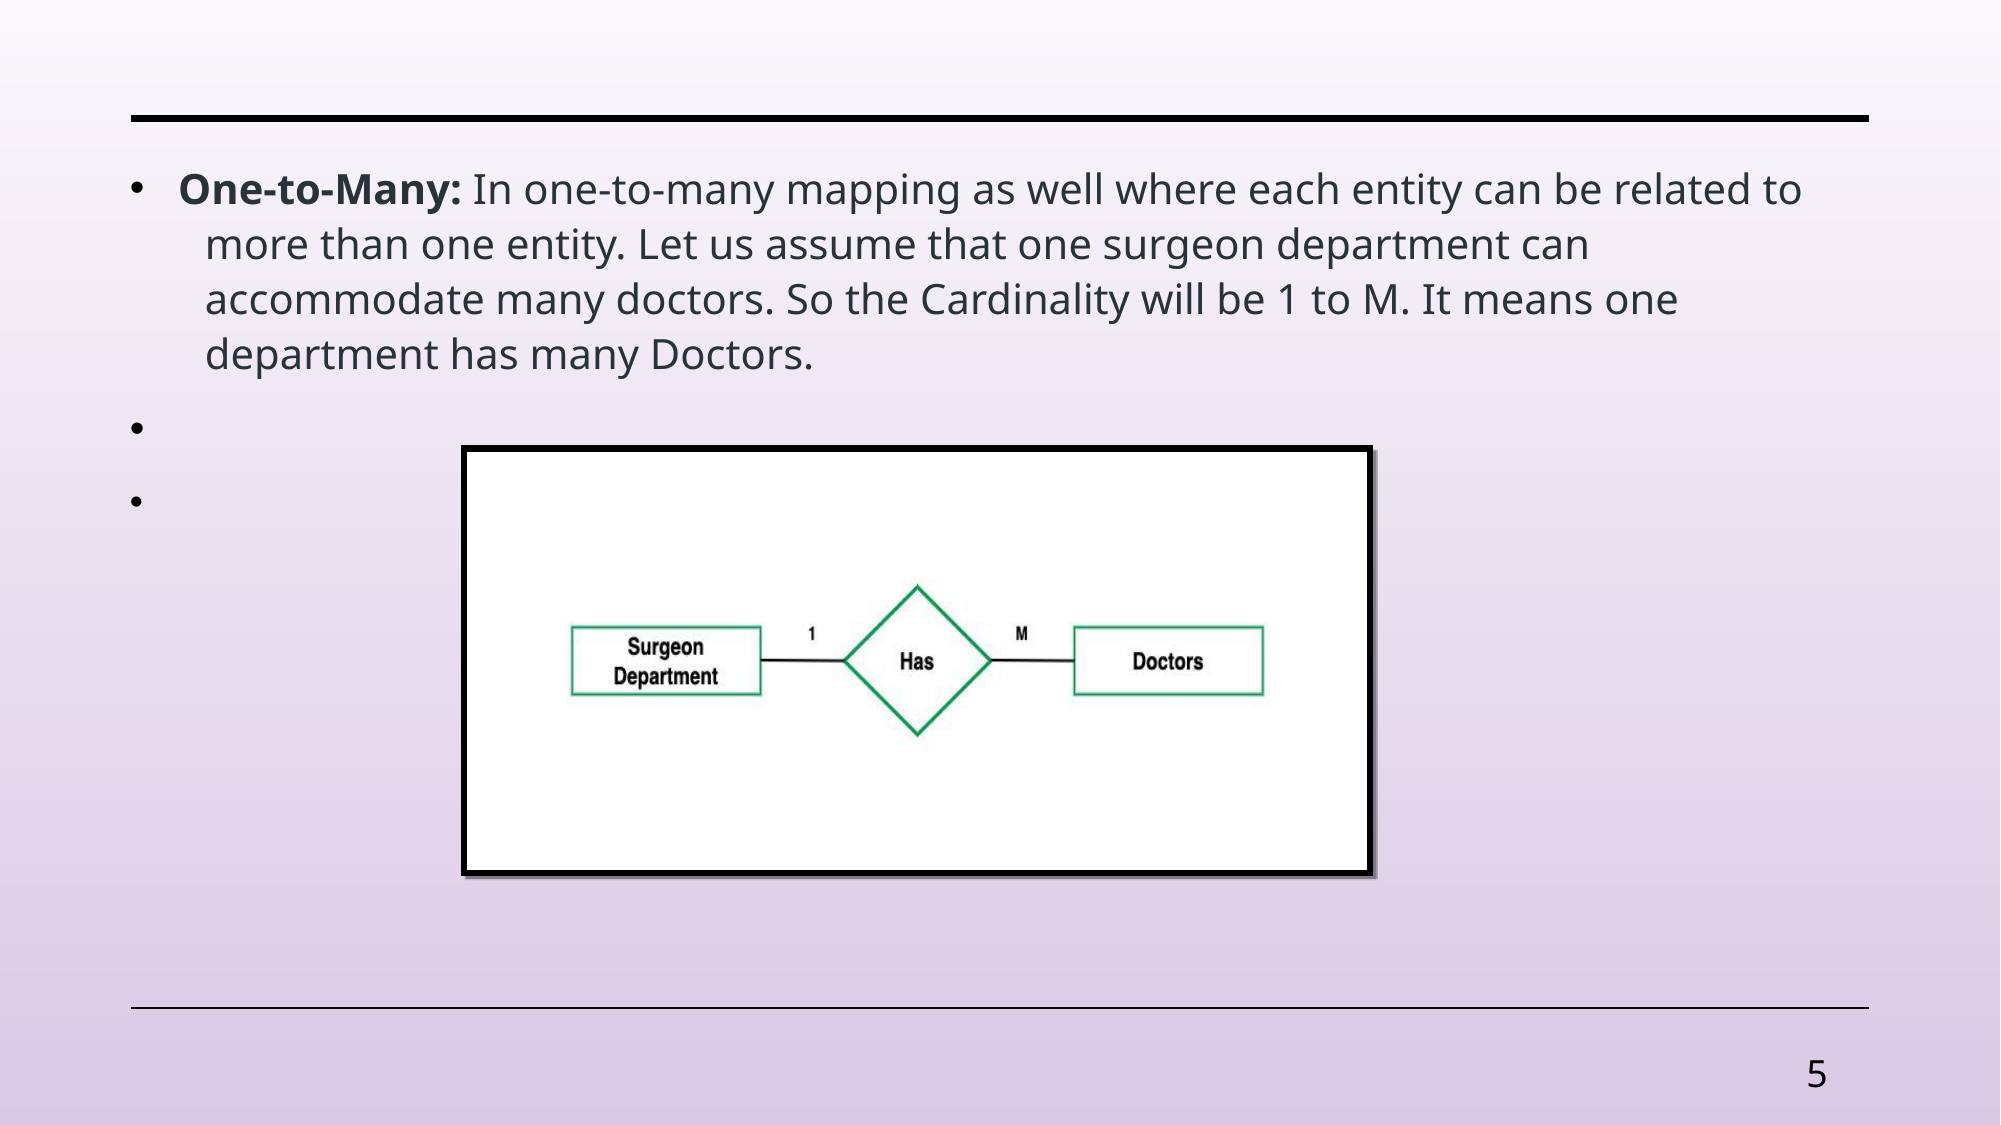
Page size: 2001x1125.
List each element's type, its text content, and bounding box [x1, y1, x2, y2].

text_box [1372, 1042, 1902, 1103]
list One-to-Many: In one-to-many mapping as well where each entity can be related to more than one entity. Let us assume that one surgeon department can accommodate many doctors. So the Cardinality will be 1 to M. It means one department has many Doctors. [114, 150, 1869, 973]
picture [466, 451, 1368, 871]
